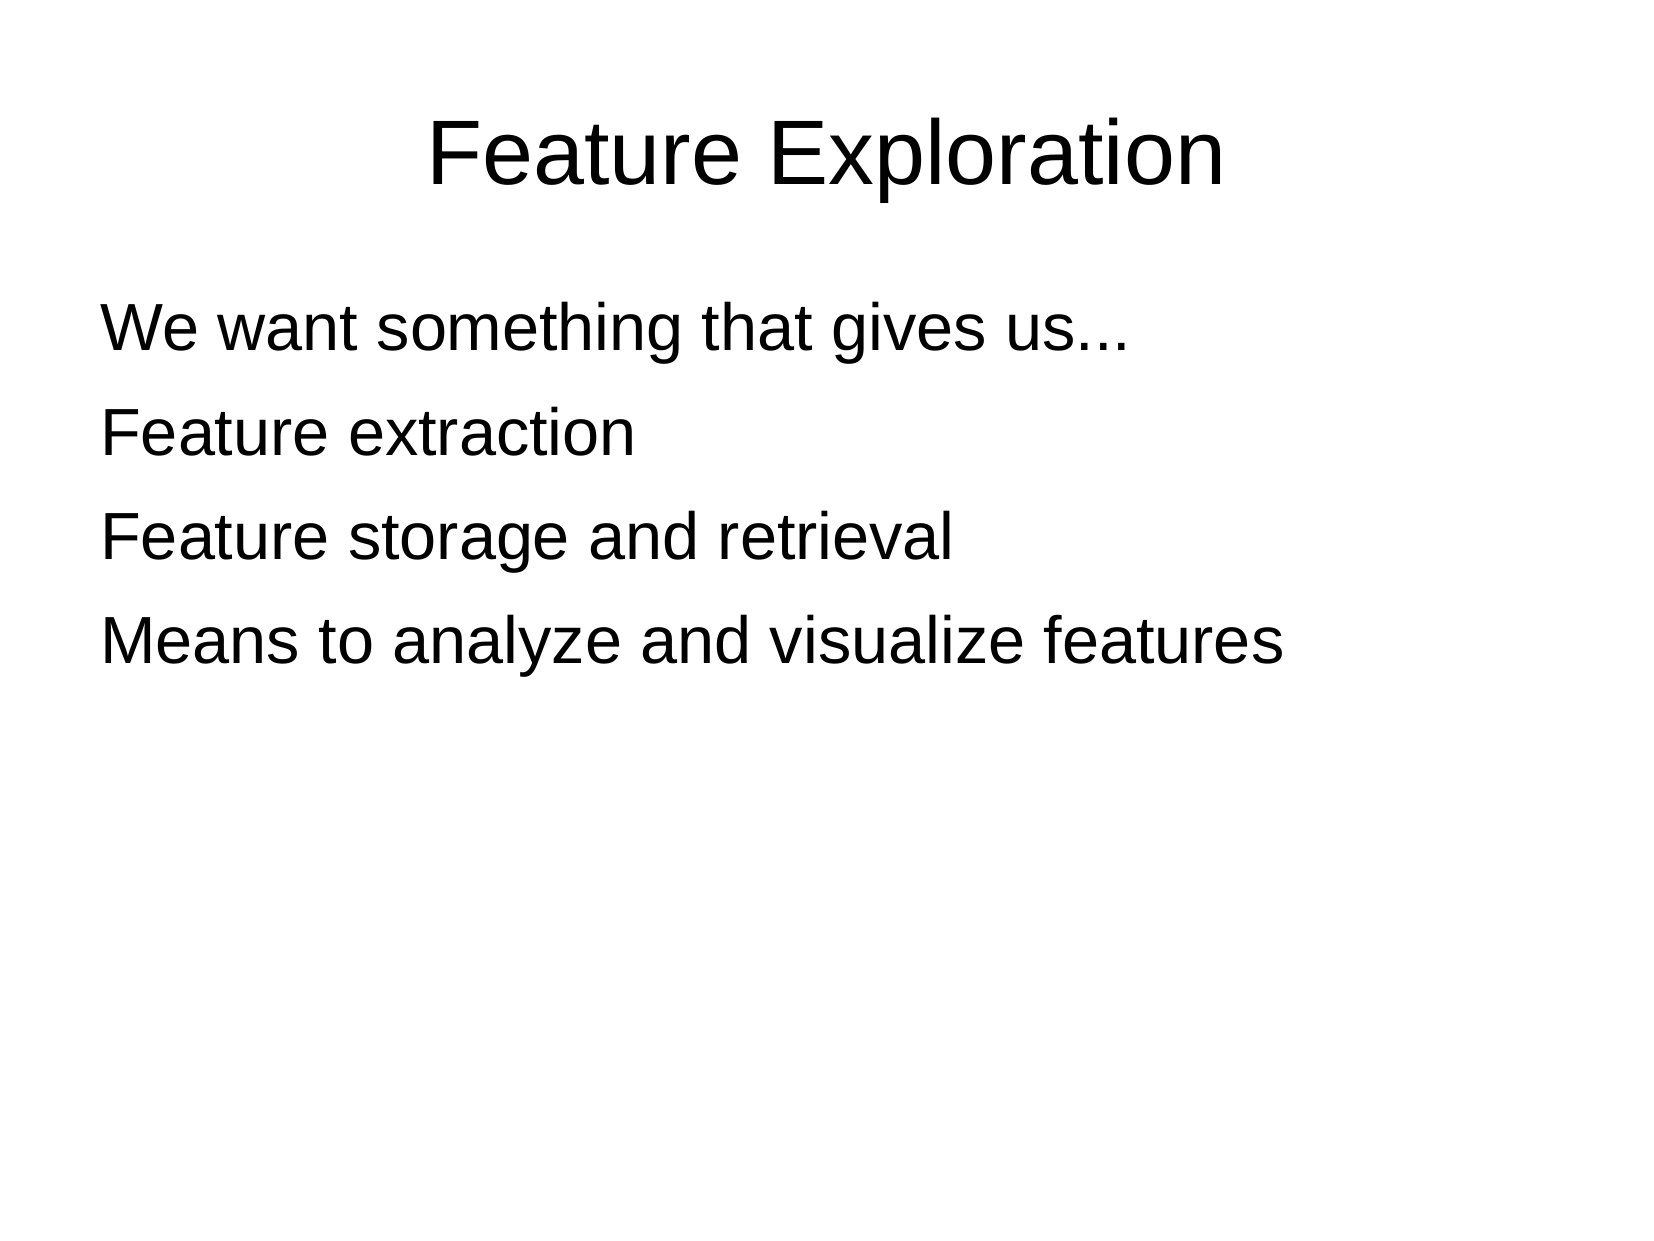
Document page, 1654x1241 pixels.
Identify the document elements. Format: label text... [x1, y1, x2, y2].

list We want something that gives us... Feature extraction Feature storage and retrieval Means to analyze and visualize features [82, 290, 1571, 1094]
title Feature Exploration [82, 56, 1571, 250]
